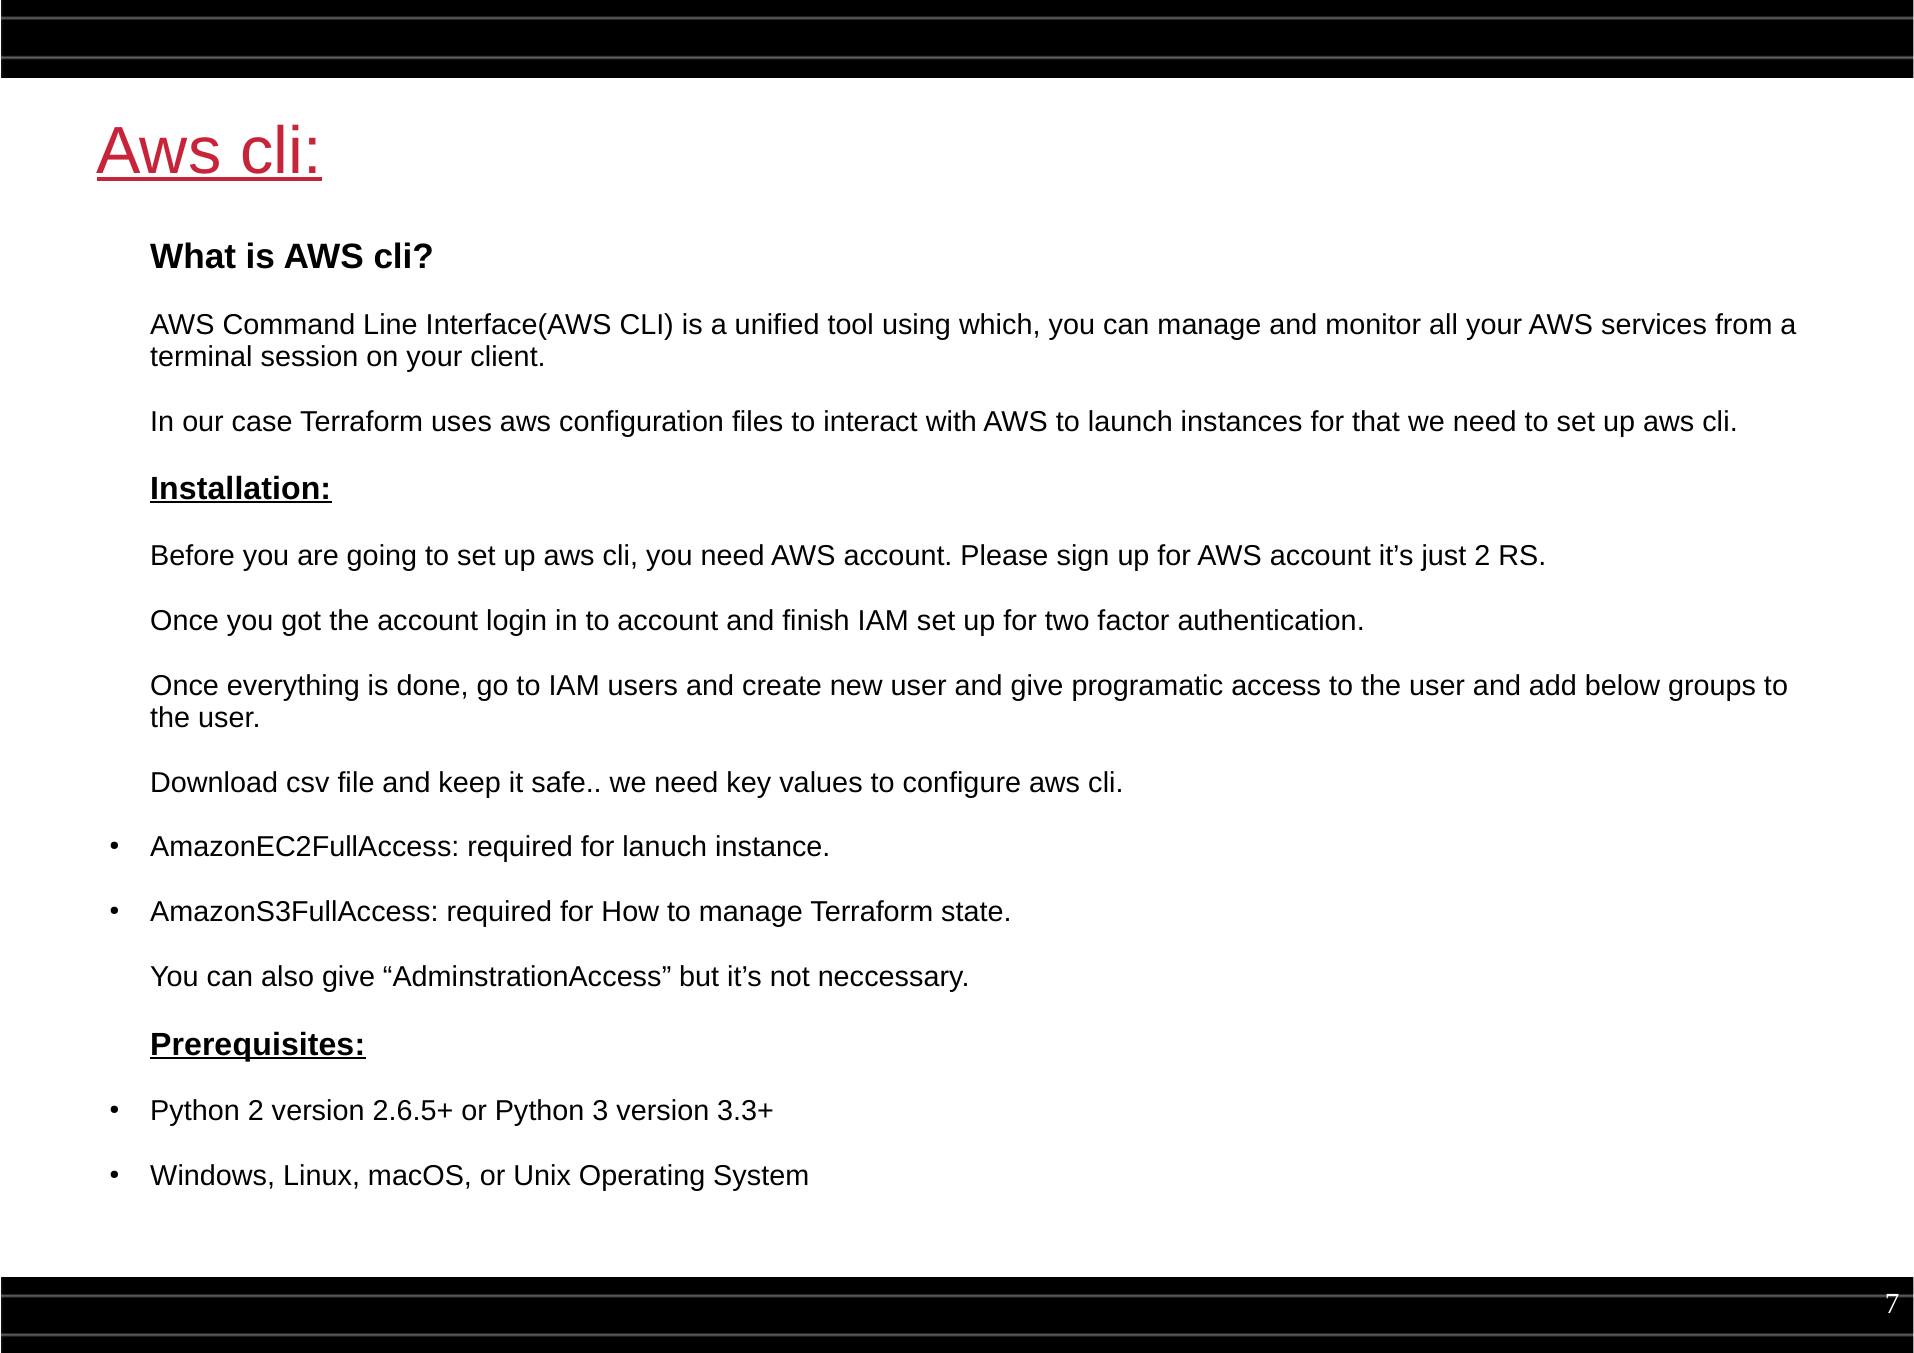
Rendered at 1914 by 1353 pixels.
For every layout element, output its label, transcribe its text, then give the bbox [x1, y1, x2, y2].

picture [1, 0, 1914, 78]
list What is AWS cli? AWS Command Line Interface(AWS CLI) is a unified tool using which, you can manage and monitor all your AWS services from a terminal session on your client. In our case Terraform uses aws configuration files to interact with AWS to launch instances for that we need to set up aws cli. Installation: Before you are going to set up aws cli, you need AWS account. Please sign up for AWS account it’s just 2 RS. Once you got the account login in to account and finish IAM set up for two factor authentication. Once everything is done, go to IAM users and create new user and give programatic access to the user and add below groups to the user. Download csv file and keep it safe.. we need key values to configure aws cli. AmazonEC2FullAccess: required for lanuch instance. AmazonS3FullAccess: required for How to manage Terraform state. You can also give “AdminstrationAccess” but it’s not neccessary. Prerequisites: Python 2 version 2.6.5+ or Python 3 version 3.3+ Windows, Linux, macOS, or Unix Operating System [95, 236, 1818, 1205]
picture [1, 1277, 1914, 1353]
title Aws cli: [96, 99, 1819, 201]
